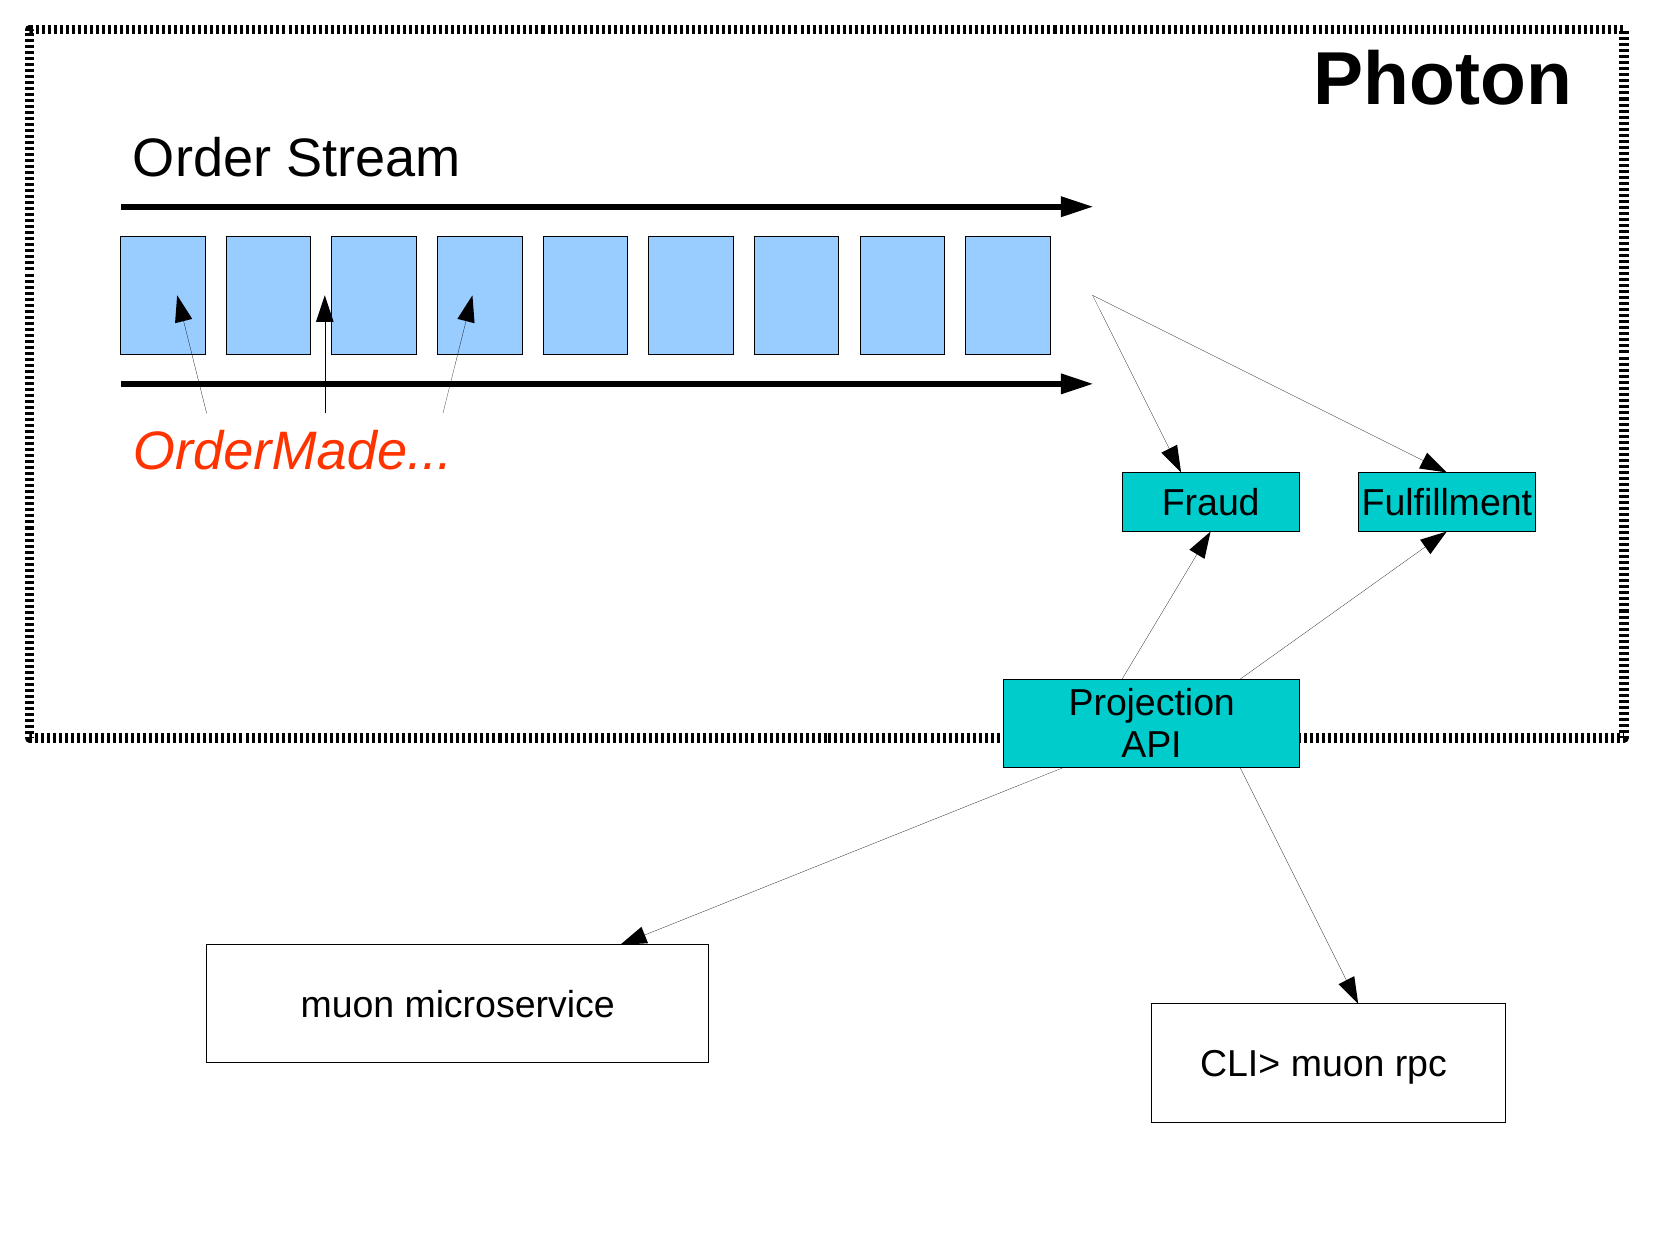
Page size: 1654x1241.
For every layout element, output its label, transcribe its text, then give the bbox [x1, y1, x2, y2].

text_box [120, 236, 206, 355]
text_box Projection API [1003, 679, 1300, 768]
text_box [860, 236, 945, 355]
text_box Fulfillment [1358, 472, 1536, 532]
text_box Fraud [1122, 472, 1300, 532]
text_box [543, 236, 628, 355]
text_box [437, 236, 523, 355]
text_box OrderMade... [118, 413, 562, 550]
text_box [965, 236, 1051, 355]
text_box [648, 236, 734, 355]
text_box Order Stream [118, 120, 477, 196]
text_box [331, 236, 417, 355]
text_box [226, 236, 311, 355]
text_box CLI> muon rpc [1151, 1003, 1506, 1123]
text_box Photon [1299, 29, 1654, 213]
text_box [754, 236, 839, 355]
text_box muon microservice [206, 944, 709, 1063]
